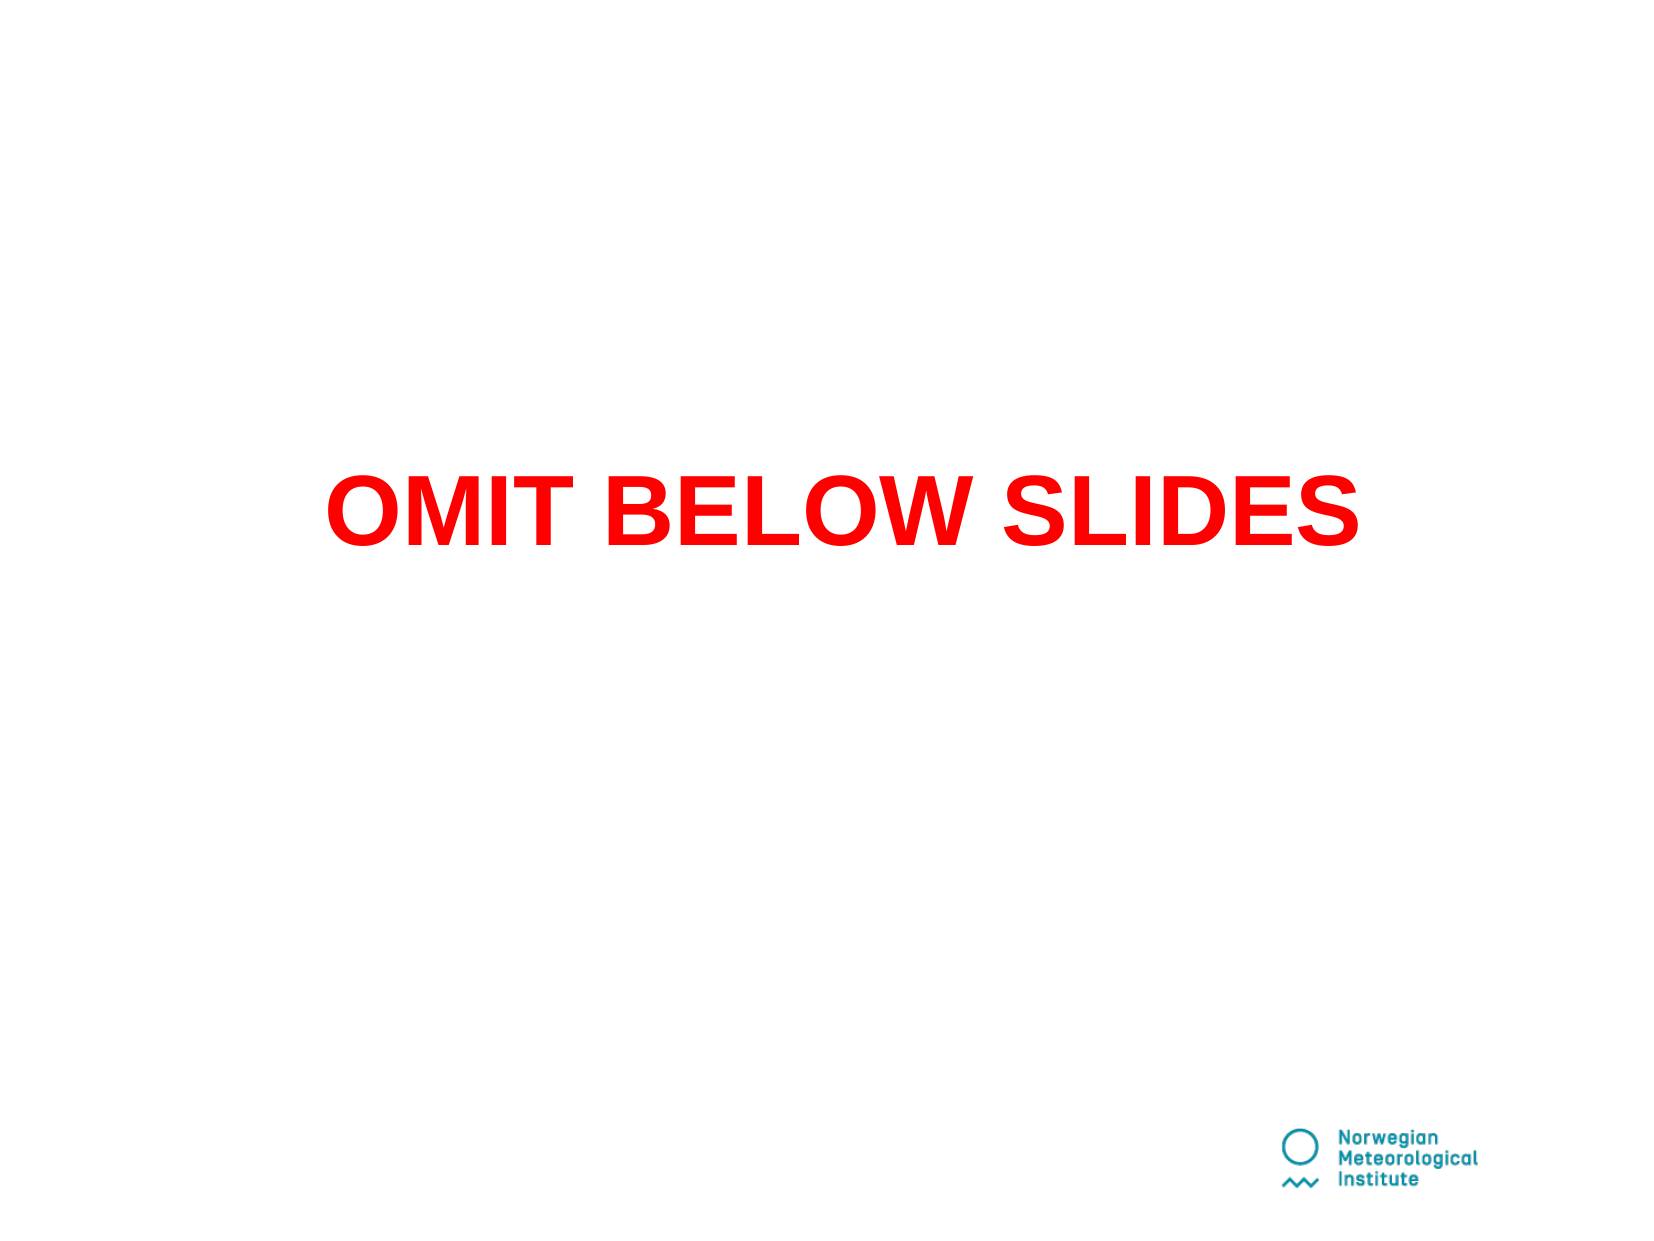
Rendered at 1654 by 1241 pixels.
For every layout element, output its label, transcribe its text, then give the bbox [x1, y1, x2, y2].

picture [1236, 1089, 1653, 1241]
text_box OMIT BELOW SLIDES [310, 447, 1379, 575]
